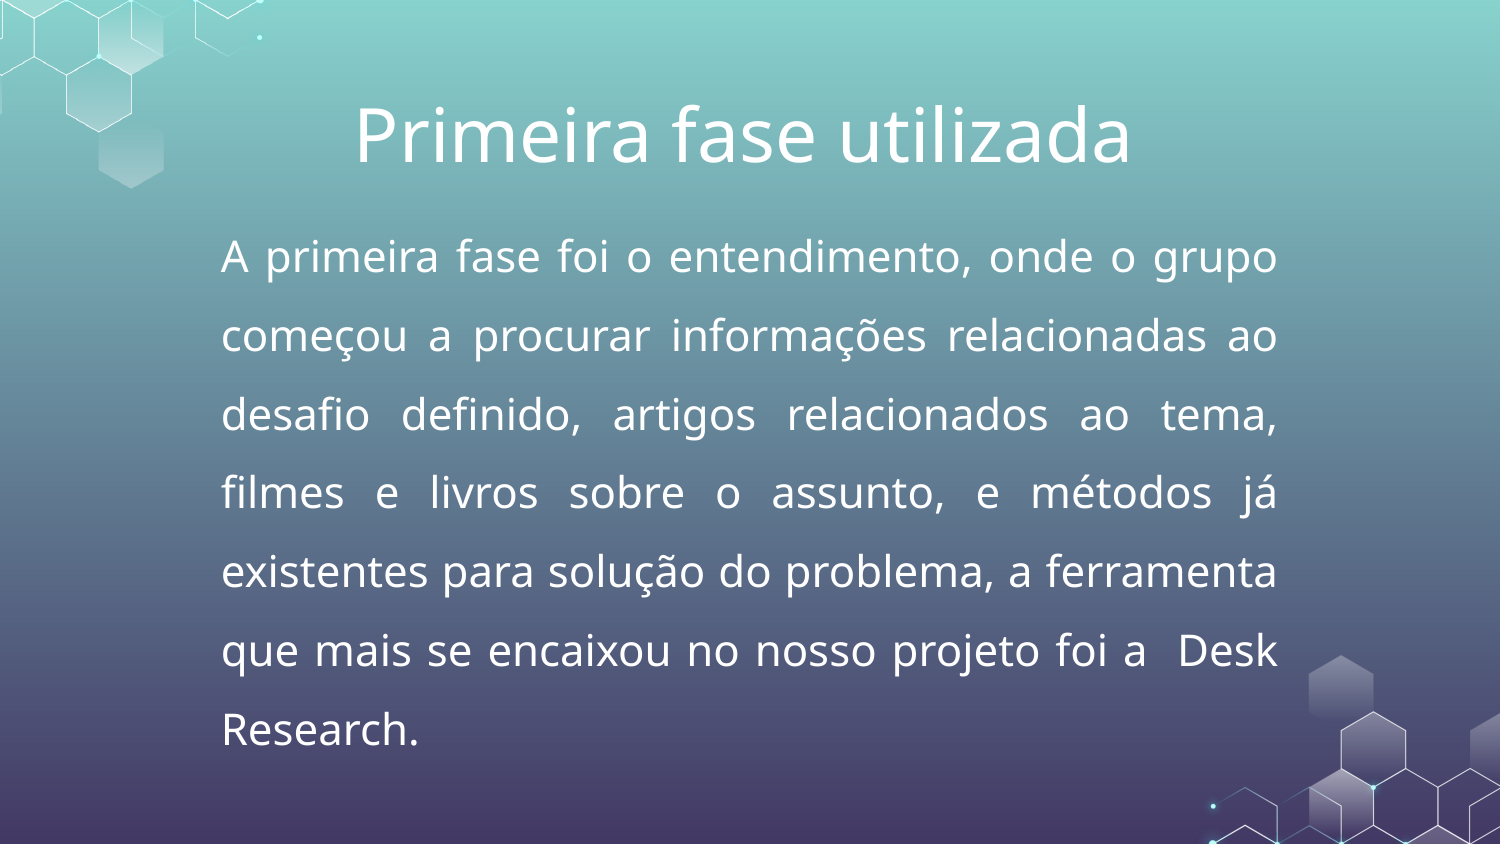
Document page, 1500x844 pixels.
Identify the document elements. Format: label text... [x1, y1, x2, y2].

picture [0, 0, 283, 189]
title Primeira fase utilizada [82, 72, 1426, 183]
subtitle A primeira fase foi o entendimento, onde o grupo começou a procurar informações relacionadas ao desafio definido, artigos relacionados ao tema, filmes e livros sobre o assunto, e métodos já existentes para solução do problema, a ferramenta que mais se encaixou no nosso projeto foi a Desk Research. [205, 238, 1295, 771]
picture [1191, 656, 1500, 844]
